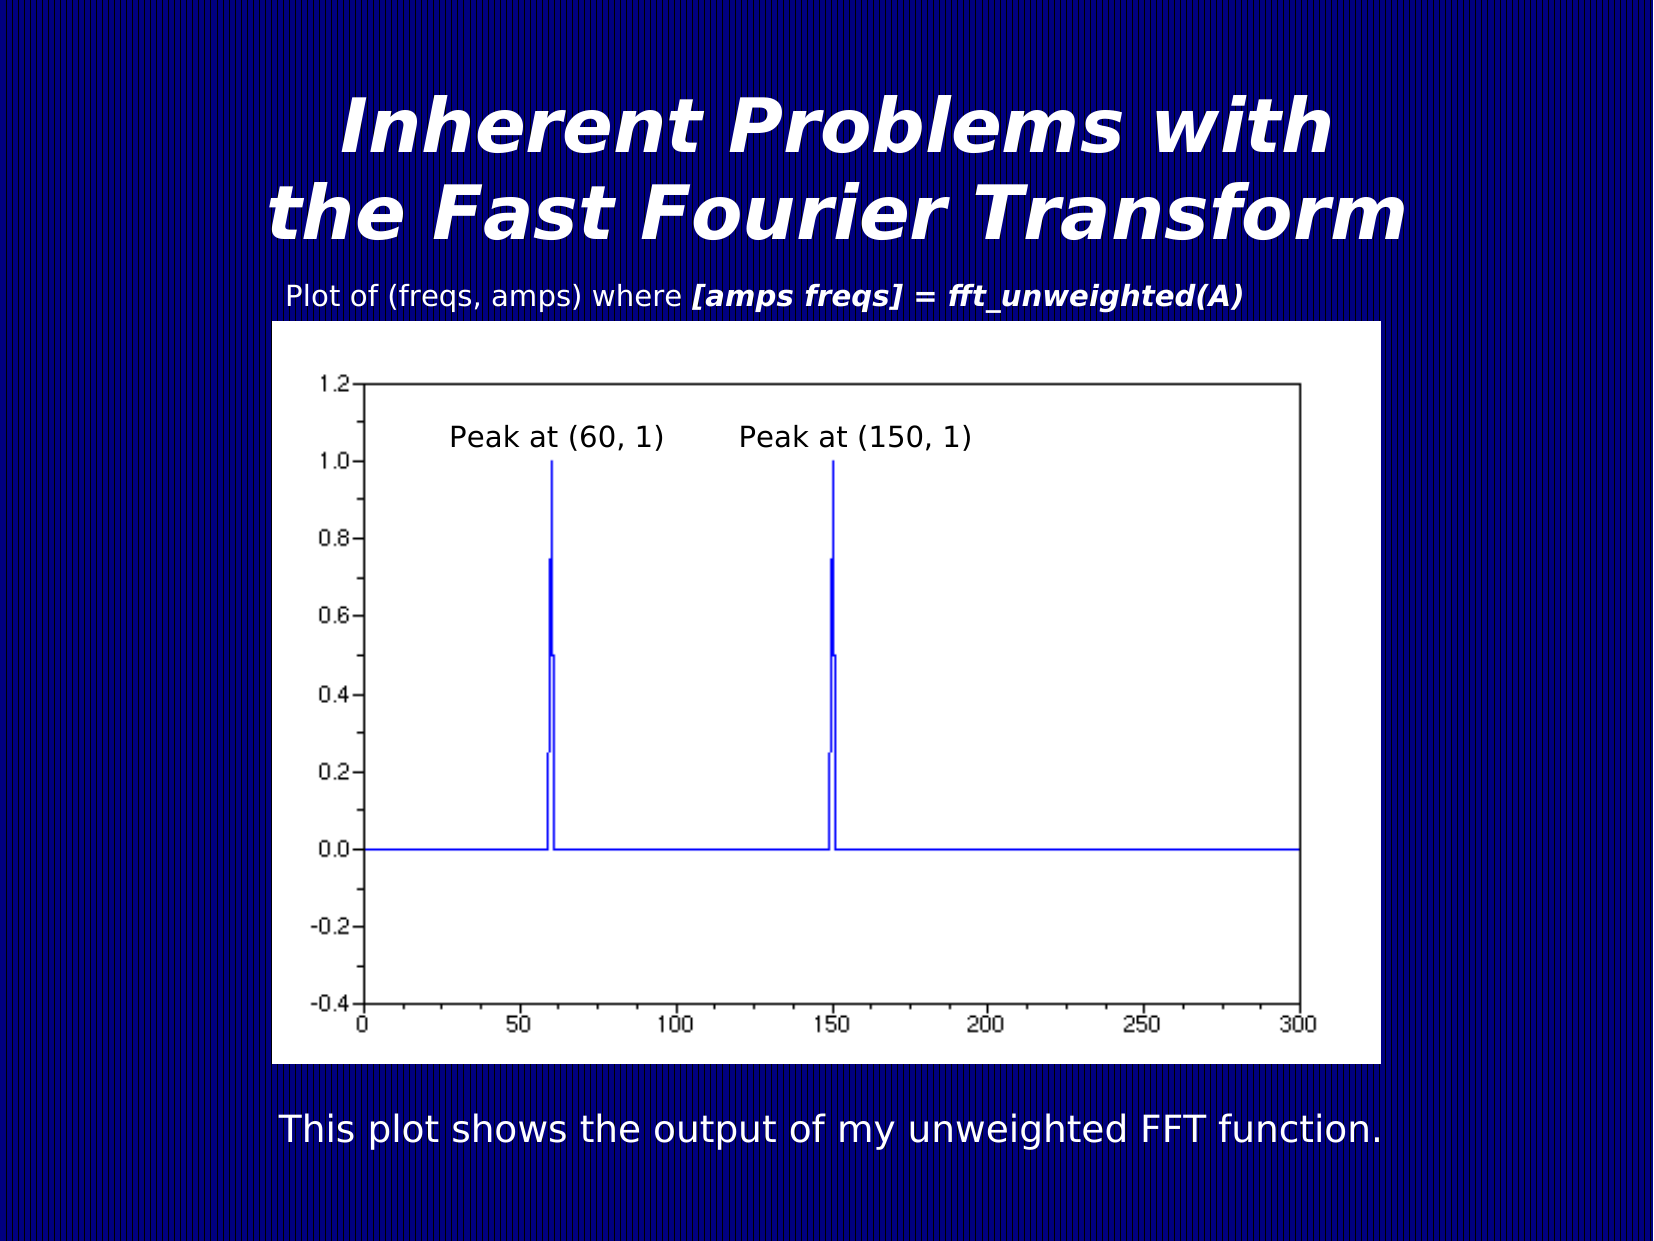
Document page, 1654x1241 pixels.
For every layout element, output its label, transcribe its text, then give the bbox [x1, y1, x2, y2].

text_box This plot shows the output of my unweighted FFT function. [264, 1100, 1389, 1160]
text_box Peak at (150, 1) [723, 412, 988, 462]
text_box Peak at (60, 1) [434, 412, 680, 462]
picture [272, 321, 1381, 1064]
text_box Inherent Problems with the Fast Fourier Transform [251, 75, 1402, 265]
text_box Plot of (freqs, amps) where [amps freqs] = fft_unweighted(A) [270, 271, 1262, 321]
